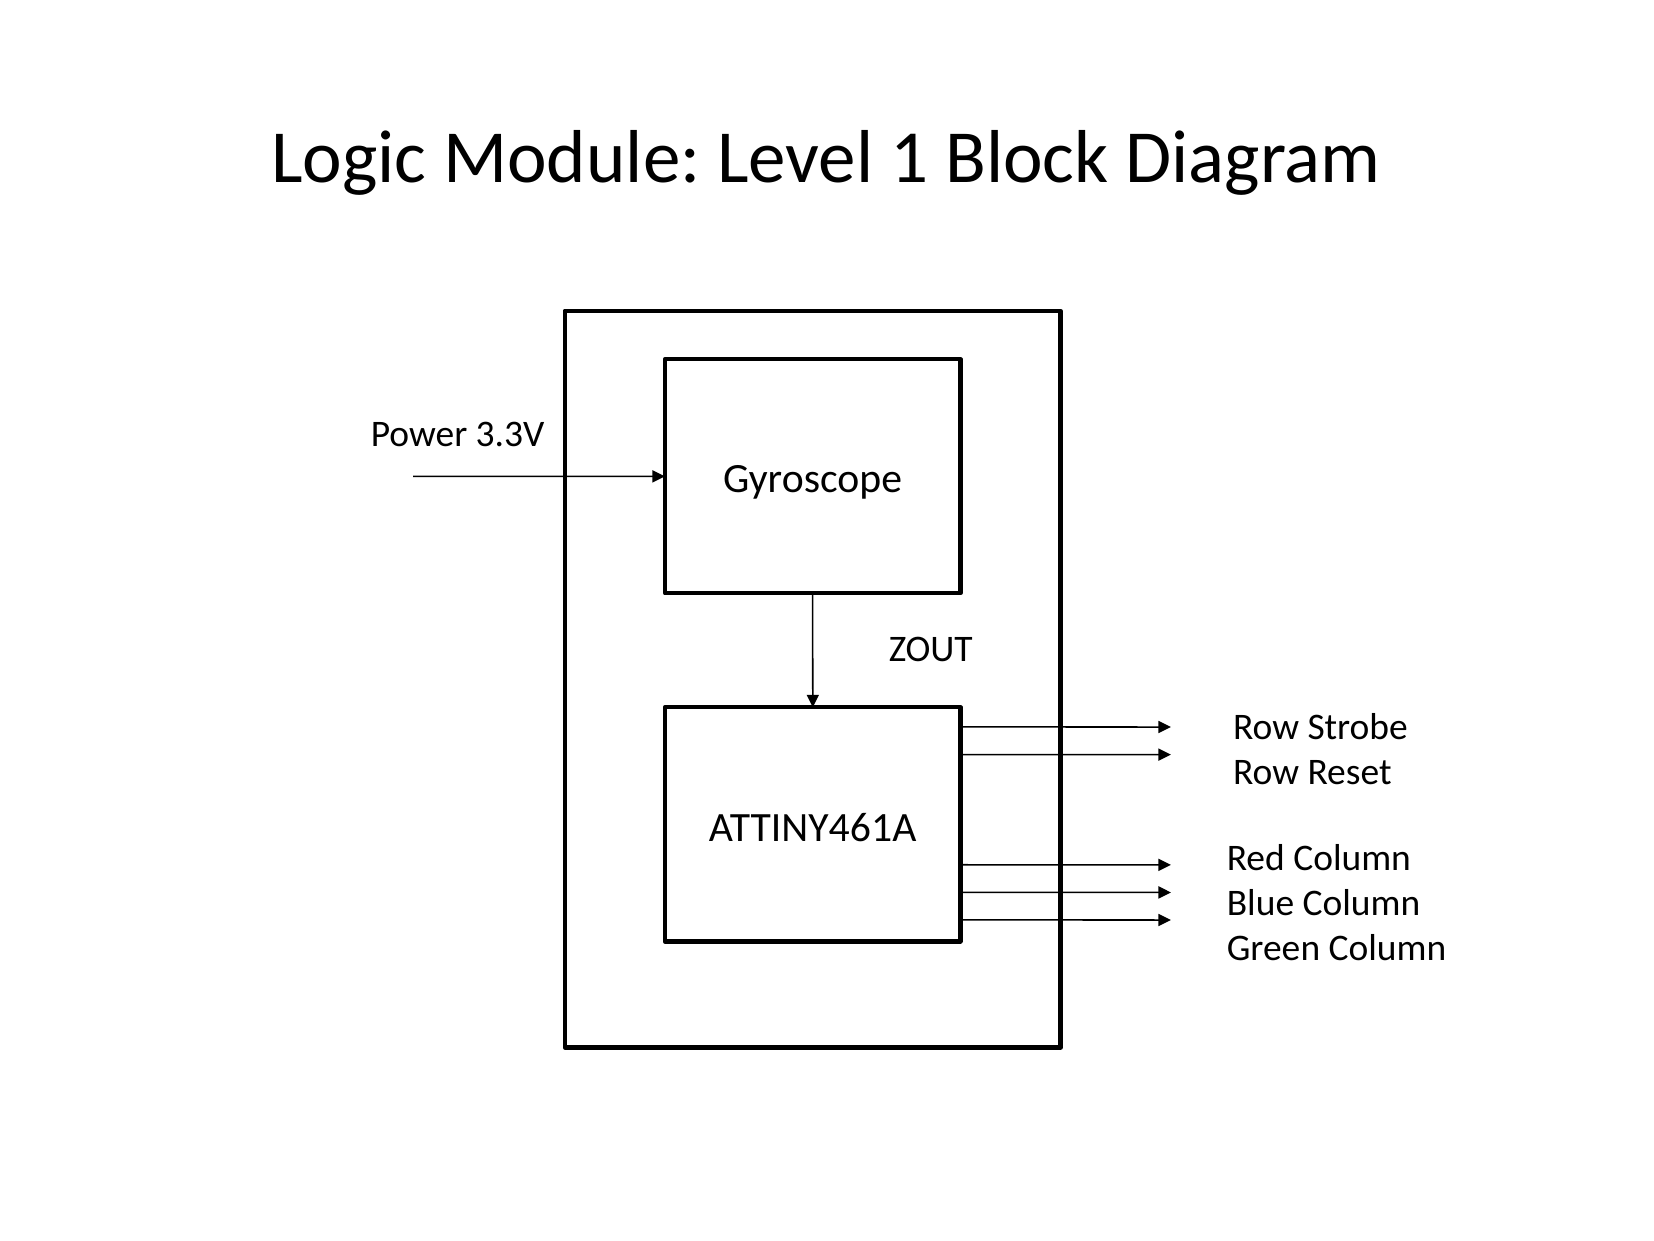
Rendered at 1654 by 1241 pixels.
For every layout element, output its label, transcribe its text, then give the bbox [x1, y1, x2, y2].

text_box [961, 756, 1061, 864]
text_box [961, 728, 1061, 753]
text_box Row Strobe Row Reset [1218, 694, 1467, 800]
title Logic Module: Level 1 Block Diagram [82, 49, 1571, 257]
text_box Red Column Blue Column Green Column [1212, 825, 1502, 976]
text_box [961, 894, 1061, 919]
text_box Power 3.3V [355, 401, 560, 462]
text_box Gyroscope [664, 359, 961, 594]
text_box [961, 866, 1061, 891]
text_box [564, 478, 1061, 1048]
text_box ZOUT [873, 616, 1006, 677]
text_box ATTINY461A [664, 707, 961, 942]
text_box [564, 310, 1061, 726]
